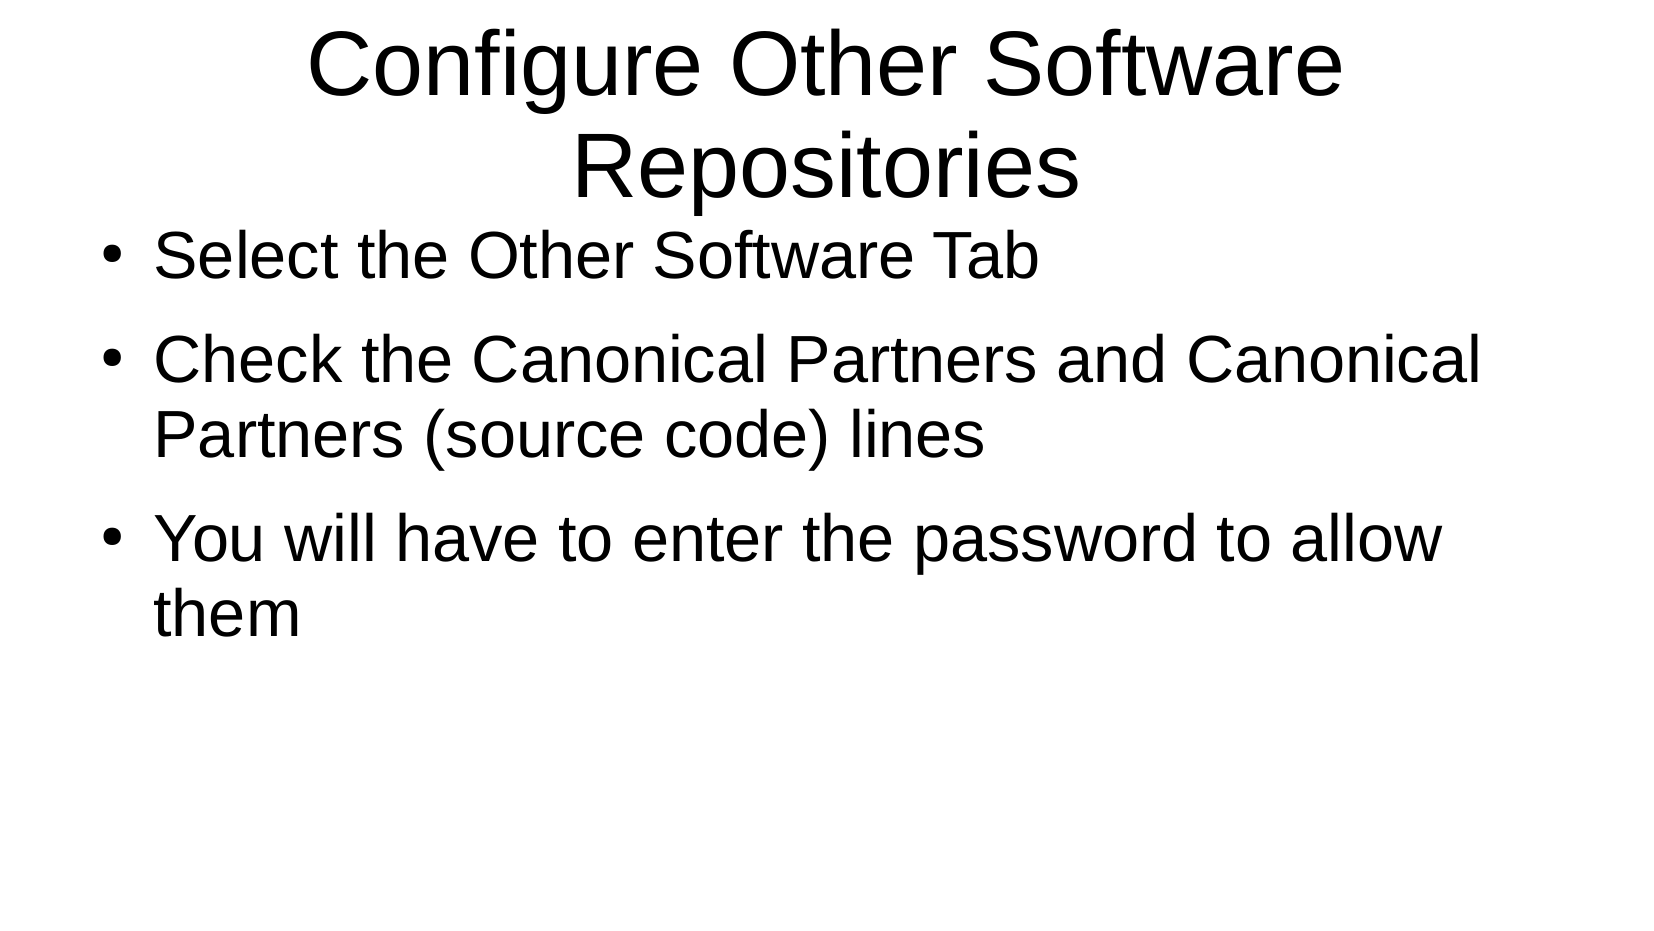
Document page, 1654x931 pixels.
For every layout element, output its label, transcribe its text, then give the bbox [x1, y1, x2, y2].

title Configure Other Software Repositories [82, 12, 1571, 217]
list Select the Other Software Tab Check the Canonical Partners and Canonical Partners (source code) lines You will have to enter the password to allow them [82, 217, 1571, 758]
